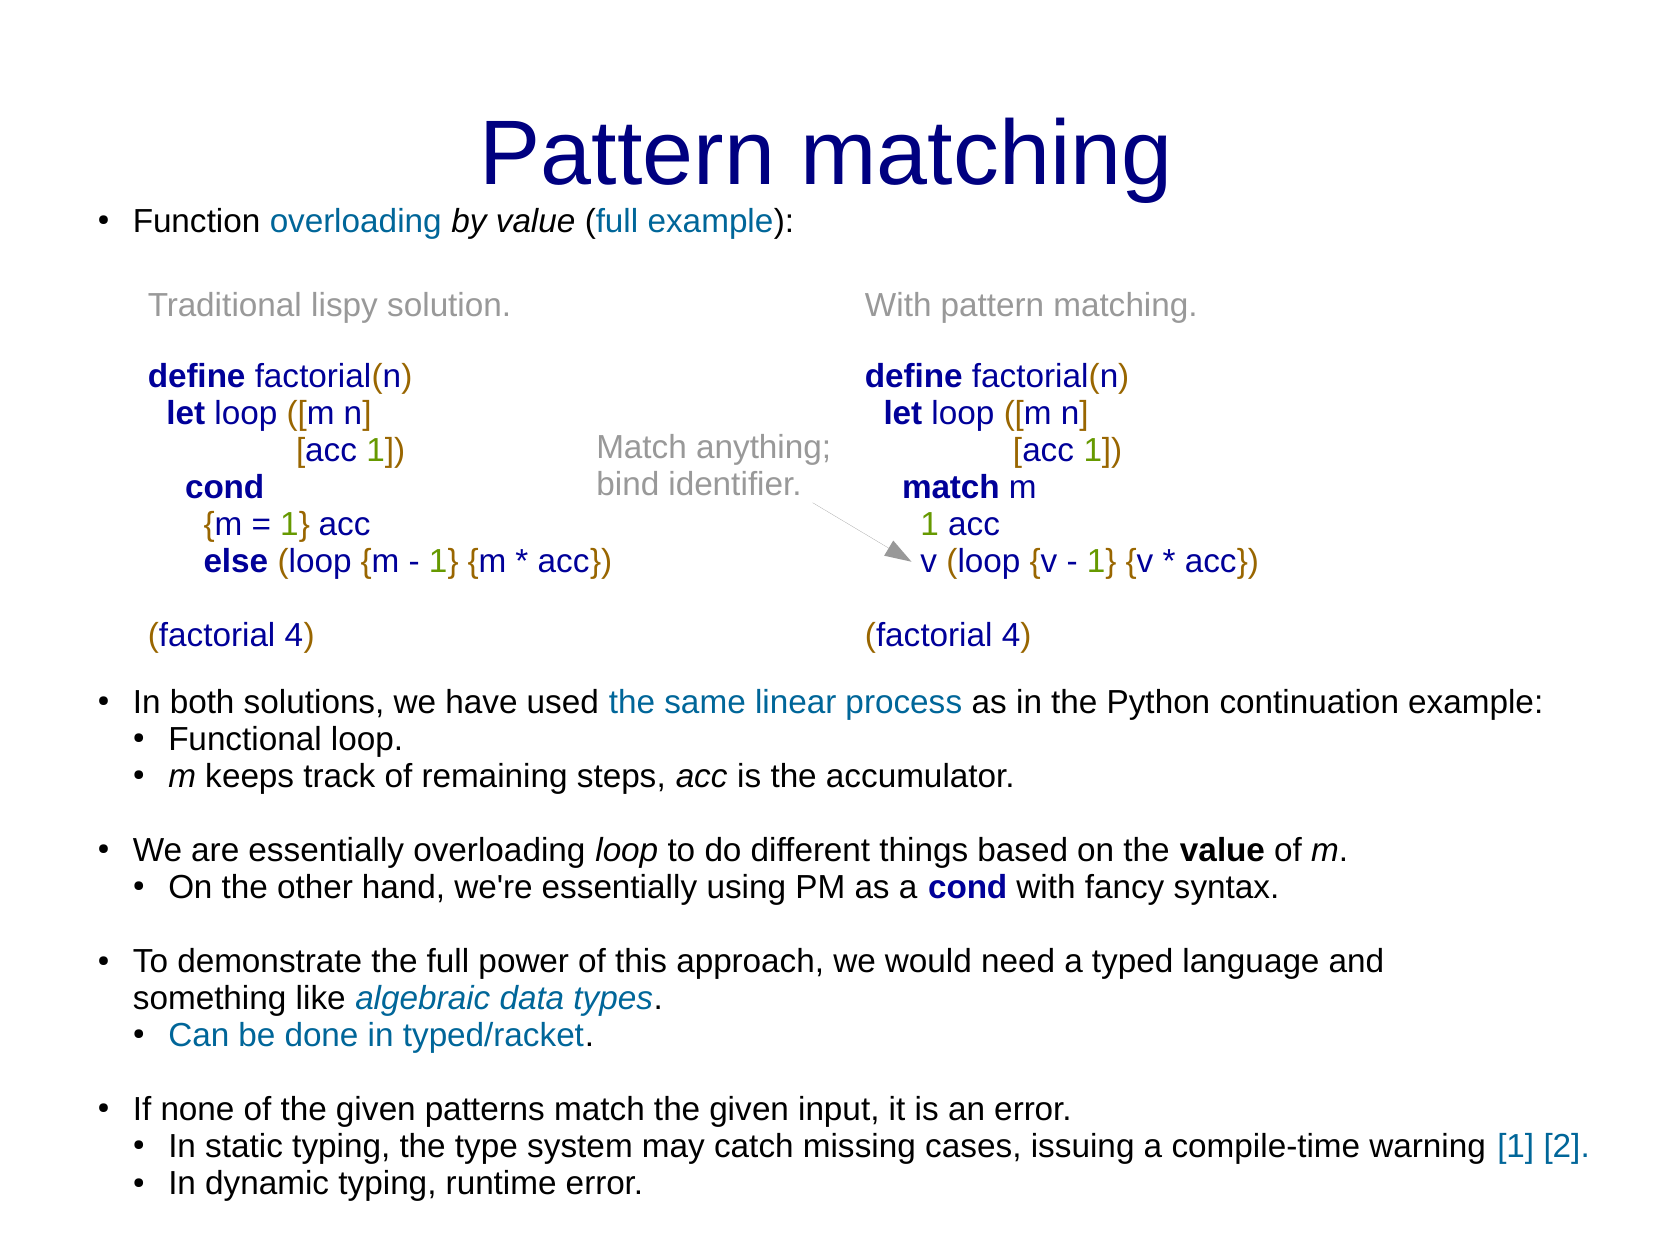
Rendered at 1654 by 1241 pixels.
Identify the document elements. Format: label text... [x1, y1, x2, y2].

text_box define factorial(n) let loop ([m n] [acc 1]) match m 1 acc v (loop {v - 1} {v * acc}) (factorial 4) [850, 350, 1274, 666]
title Pattern matching [82, 49, 1571, 157]
text_box Match anything; bind identifier. [581, 421, 847, 512]
text_box define factorial(n) let loop ([m n] [acc 1]) cond {m = 1} acc else (loop {m - 1} {m * acc}) (factorial 4) [133, 350, 627, 666]
text_box With pattern matching. [850, 279, 1214, 332]
text_box Function overloading by value (full example): In both solutions, we have used the same linear process as in the Python continuation example: Functional loop. m keeps track of remaining steps, acc is the accumulator. We are essentially overloading loop to do different things based on the value of m. On the other hand, we're essentially using PM as a cond with fancy syntax. To demonstrate the full power of this approach, we would need a typed language and something like algebraic data types. Can be done in typed/racket. If none of the given patterns match the given input, it is an error. In static typing, the type system may catch missing cases, issuing a compile-time warning [1] [2]. In dynamic typing, runtime error. [82, 157, 1633, 1223]
text_box Traditional lispy solution. [133, 279, 527, 332]
